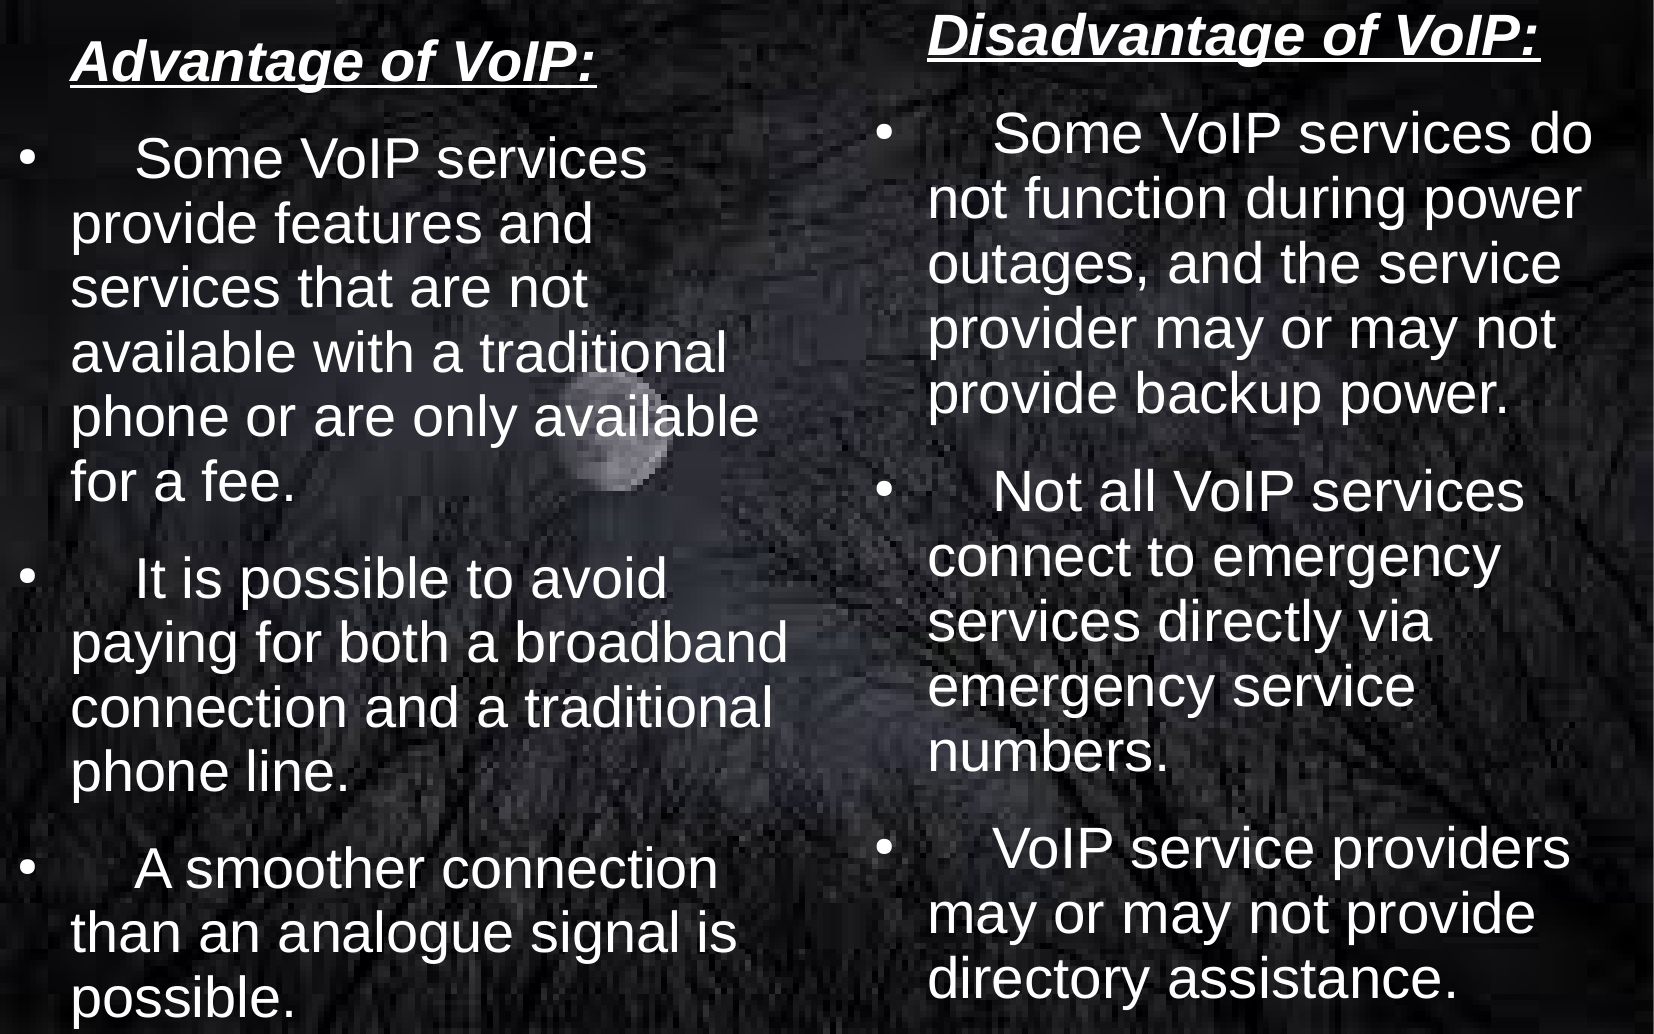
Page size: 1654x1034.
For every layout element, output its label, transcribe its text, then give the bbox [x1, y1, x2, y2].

list Disadvantage of VoIP: Some VoIP services do not function during power outages, and the service provider may or may not provide backup power. Not all VoIP services connect to emergency services directly via emergency service numbers. VoIP service providers may or may not provide directory assistance. [856, 2, 1654, 1034]
picture [0, 0, 1654, 1034]
list Advantage of VoIP: Some VoIP services provide features and services that are not available with a traditional phone or are only available for a fee. It is possible to avoid paying for both a broadband connection and a traditional phone line. A smoother connection than an analogue signal is possible. [0, 29, 809, 1034]
